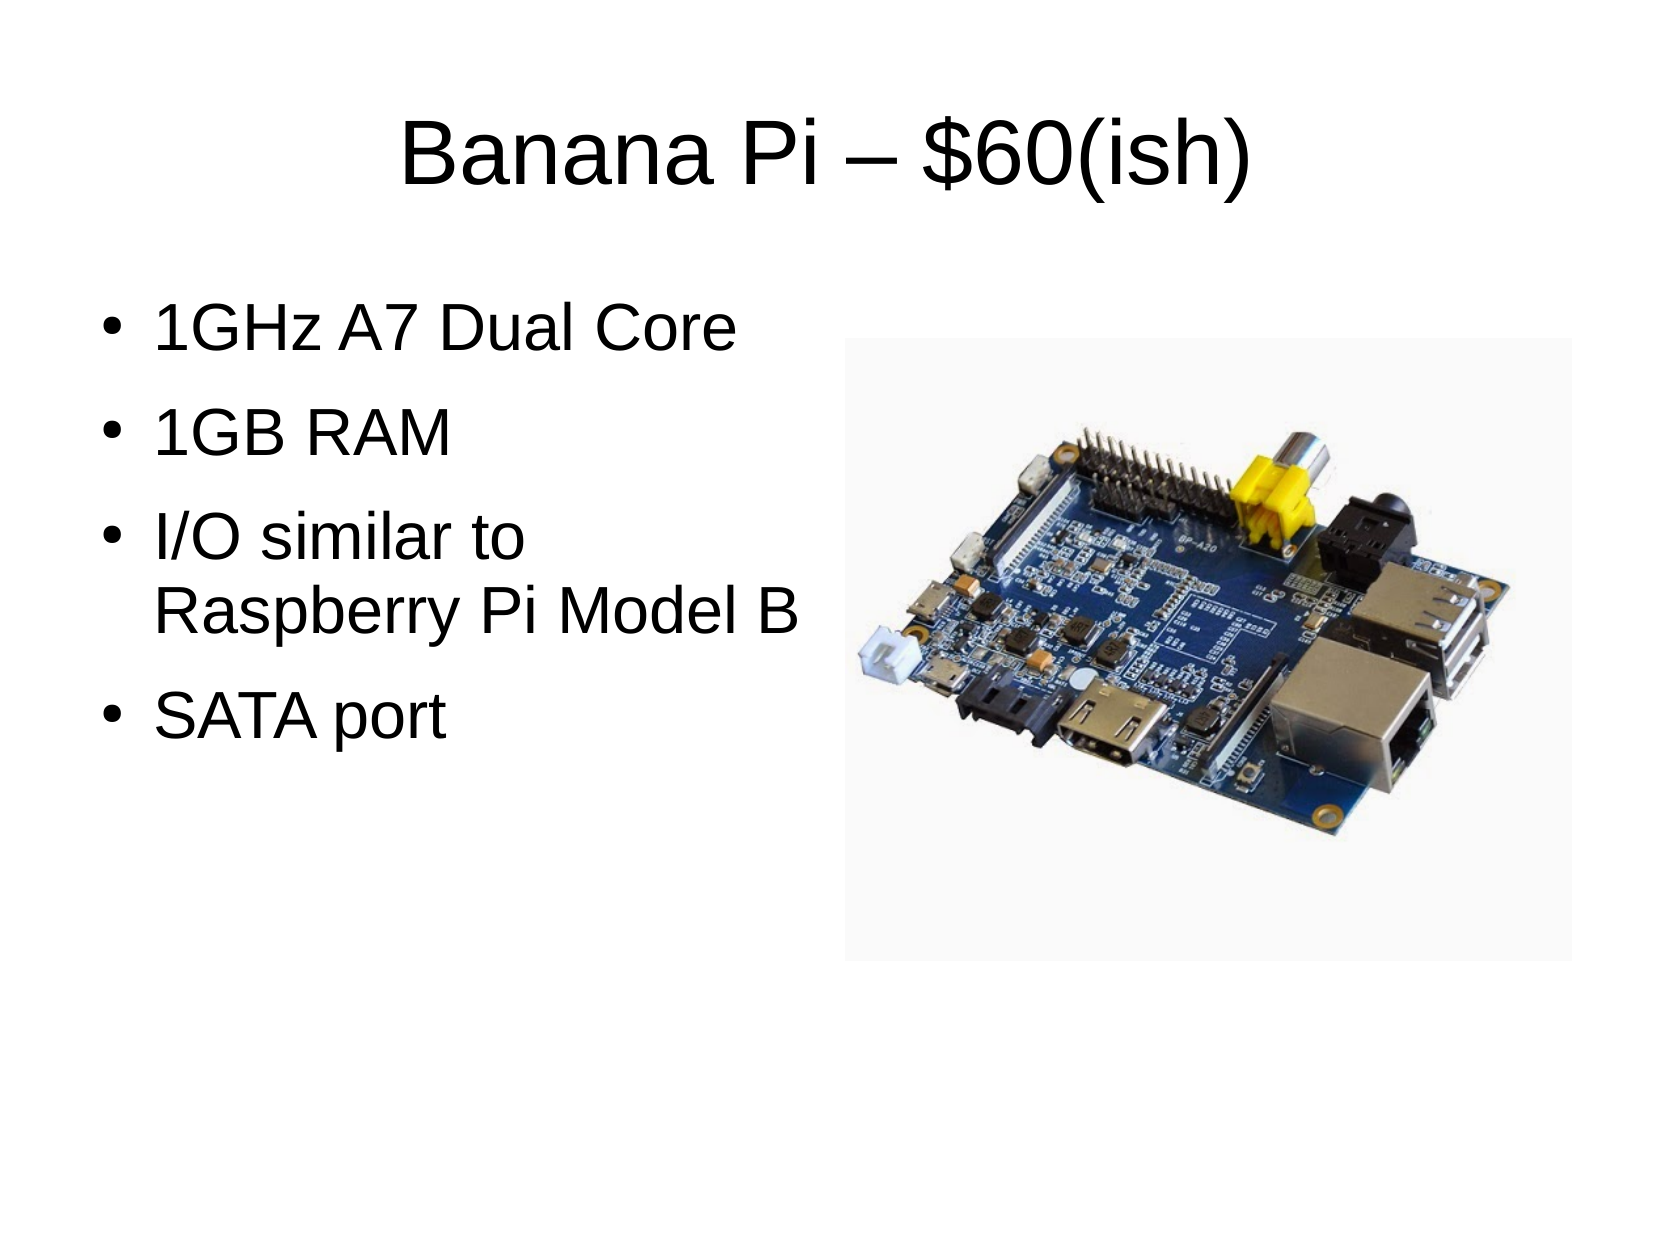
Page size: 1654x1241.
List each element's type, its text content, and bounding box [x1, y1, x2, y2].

list 1GHz A7 Dual Core 1GB RAM I/O similar to Raspberry Pi Model B SATA port [82, 290, 809, 1010]
title Banana Pi – $60(ish) [82, 49, 1571, 257]
picture [845, 338, 1572, 961]
